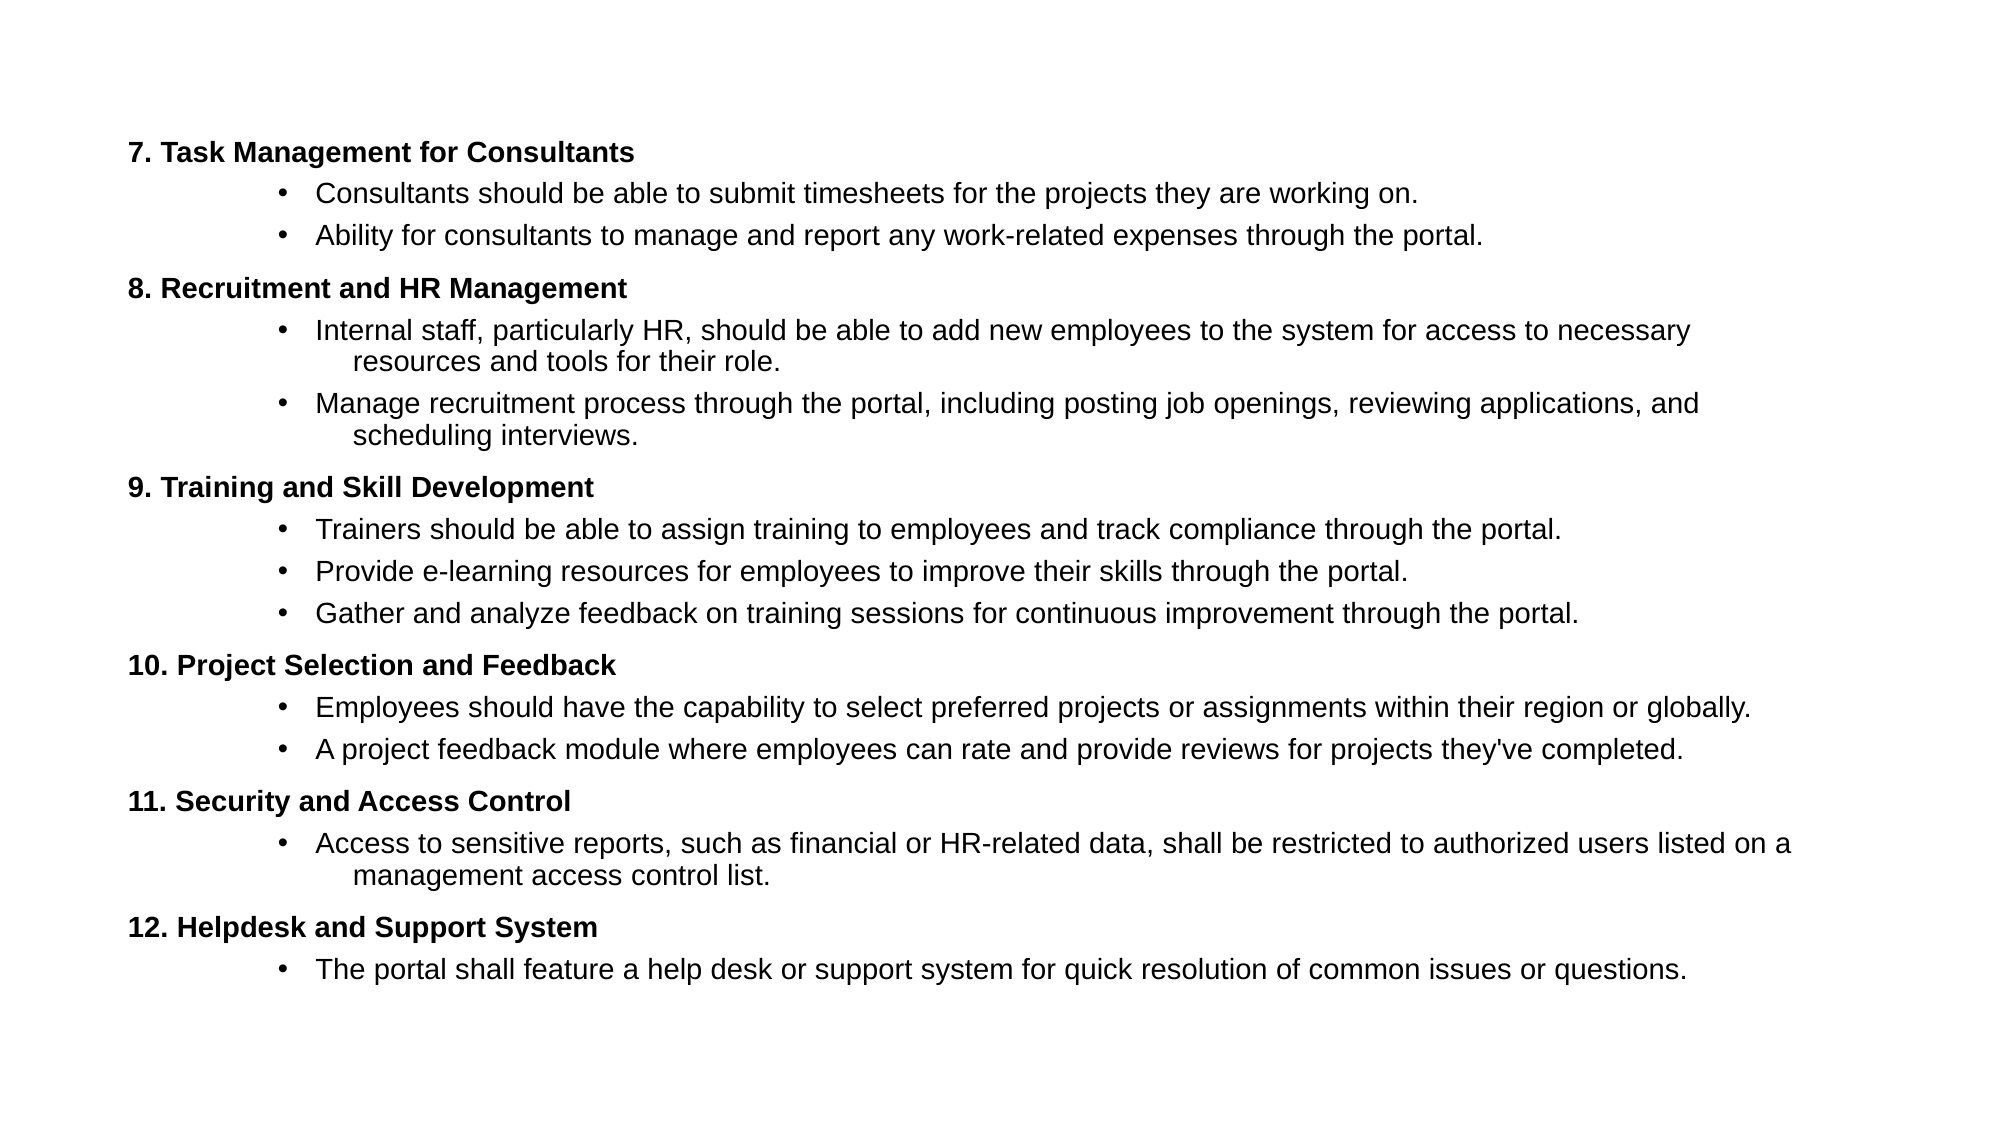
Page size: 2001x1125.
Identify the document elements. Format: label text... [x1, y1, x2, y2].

list 7. Task Management for Consultants Consultants should be able to submit timesheets for the projects they are working on. Ability for consultants to manage and report any work-related expenses through the portal. 8. Recruitment and HR Management Internal staff, particularly HR, should be able to add new employees to the system for access to necessary resources and tools for their role. Manage recruitment process through the portal, including posting job openings, reviewing applications, and scheduling interviews. 9. Training and Skill Development Trainers should be able to assign training to employees and track compliance through the portal. Provide e-learning resources for employees to improve their skills through the portal. Gather and analyze feedback on training sessions for continuous improvement through the portal. 10. Project Selection and Feedback Employees should have the capability to select preferred projects or assignments within their region or globally. A project feedback module where employees can rate and provide reviews for projects they've completed. 11. Security and Access Control Access to sensitive reports, such as financial or HR-related data, shall be restricted to authorized users listed on a management access control list. 12. Helpdesk and Support System The portal shall feature a help desk or support system for quick resolution of common issues or questions. [112, 129, 1838, 1125]
